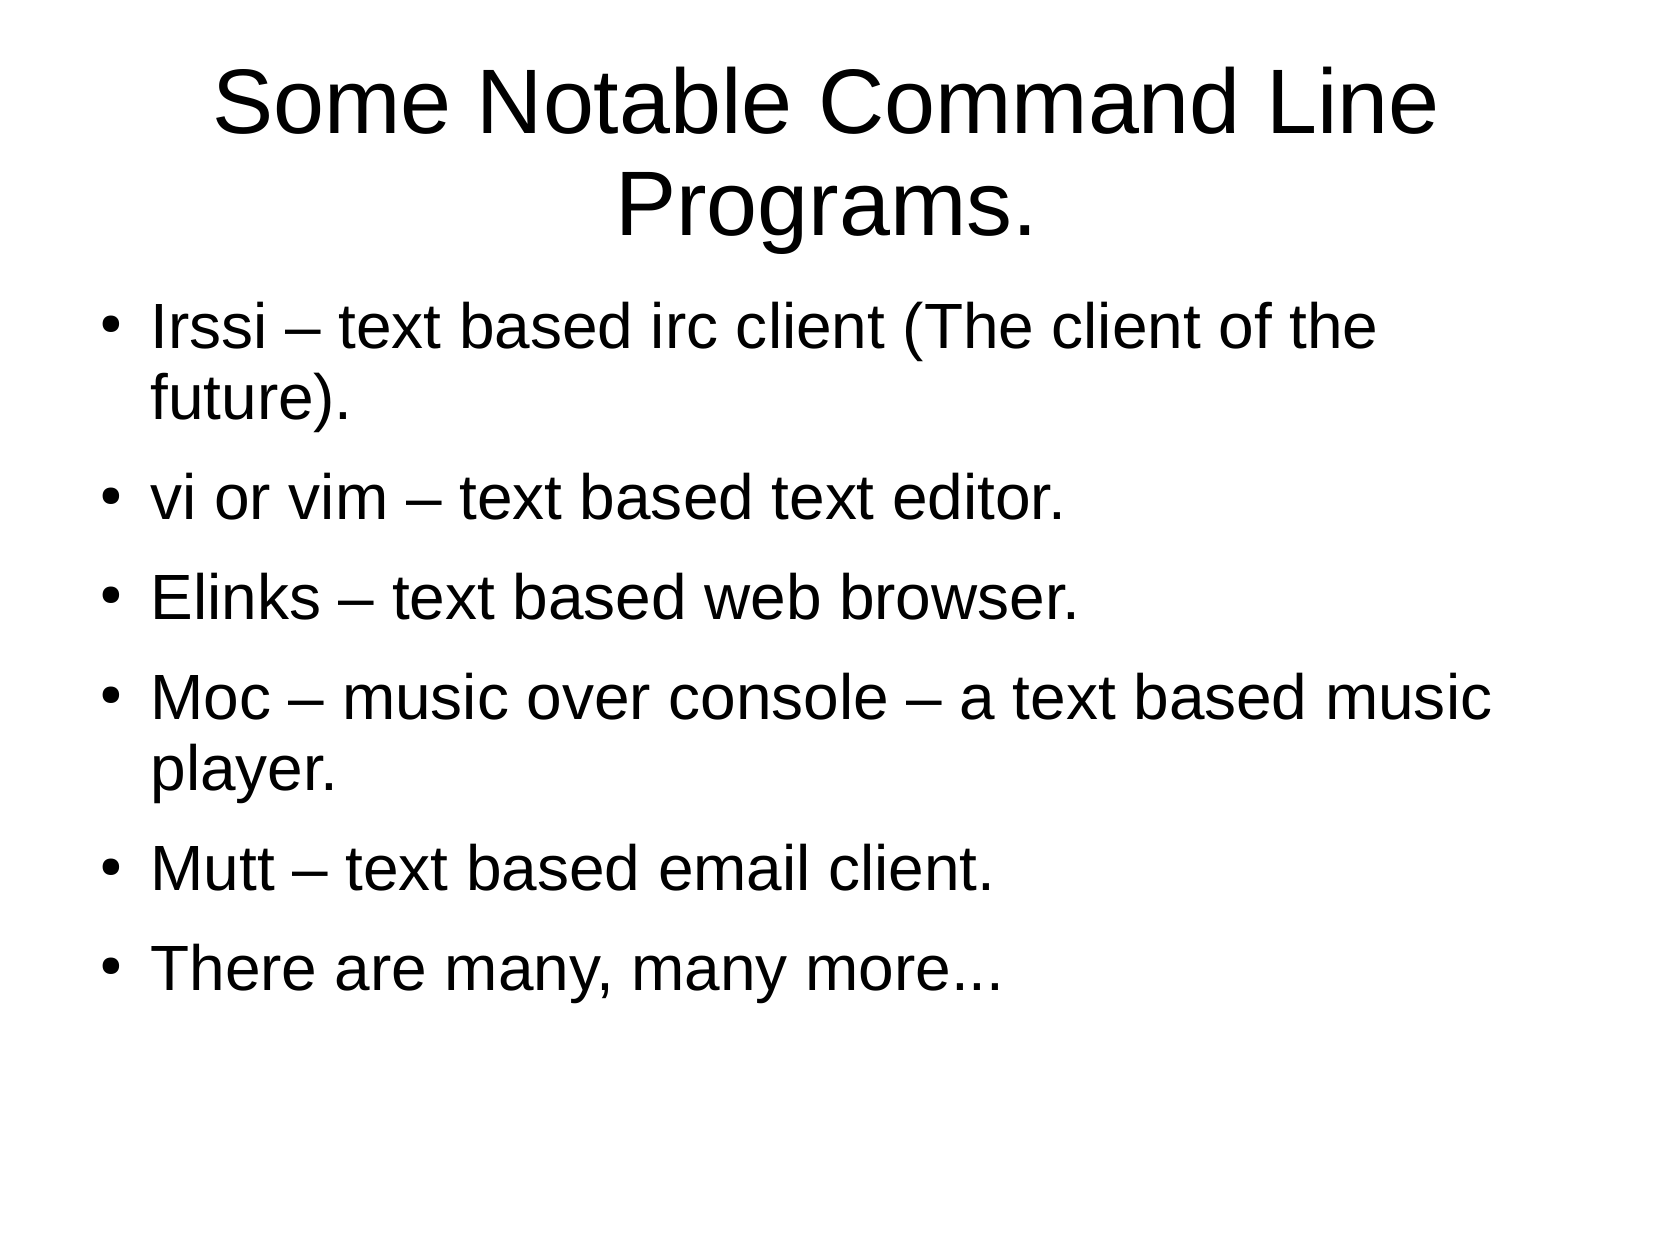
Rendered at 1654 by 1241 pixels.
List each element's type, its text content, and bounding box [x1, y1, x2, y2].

list Irssi – text based irc client (The client of the future). vi or vim – text based text editor. Elinks – text based web browser. Moc – music over console – a text based music player. Mutt – text based email client. There are many, many more... [82, 290, 1571, 1010]
title Some Notable Command Line Programs. [82, 49, 1571, 257]
